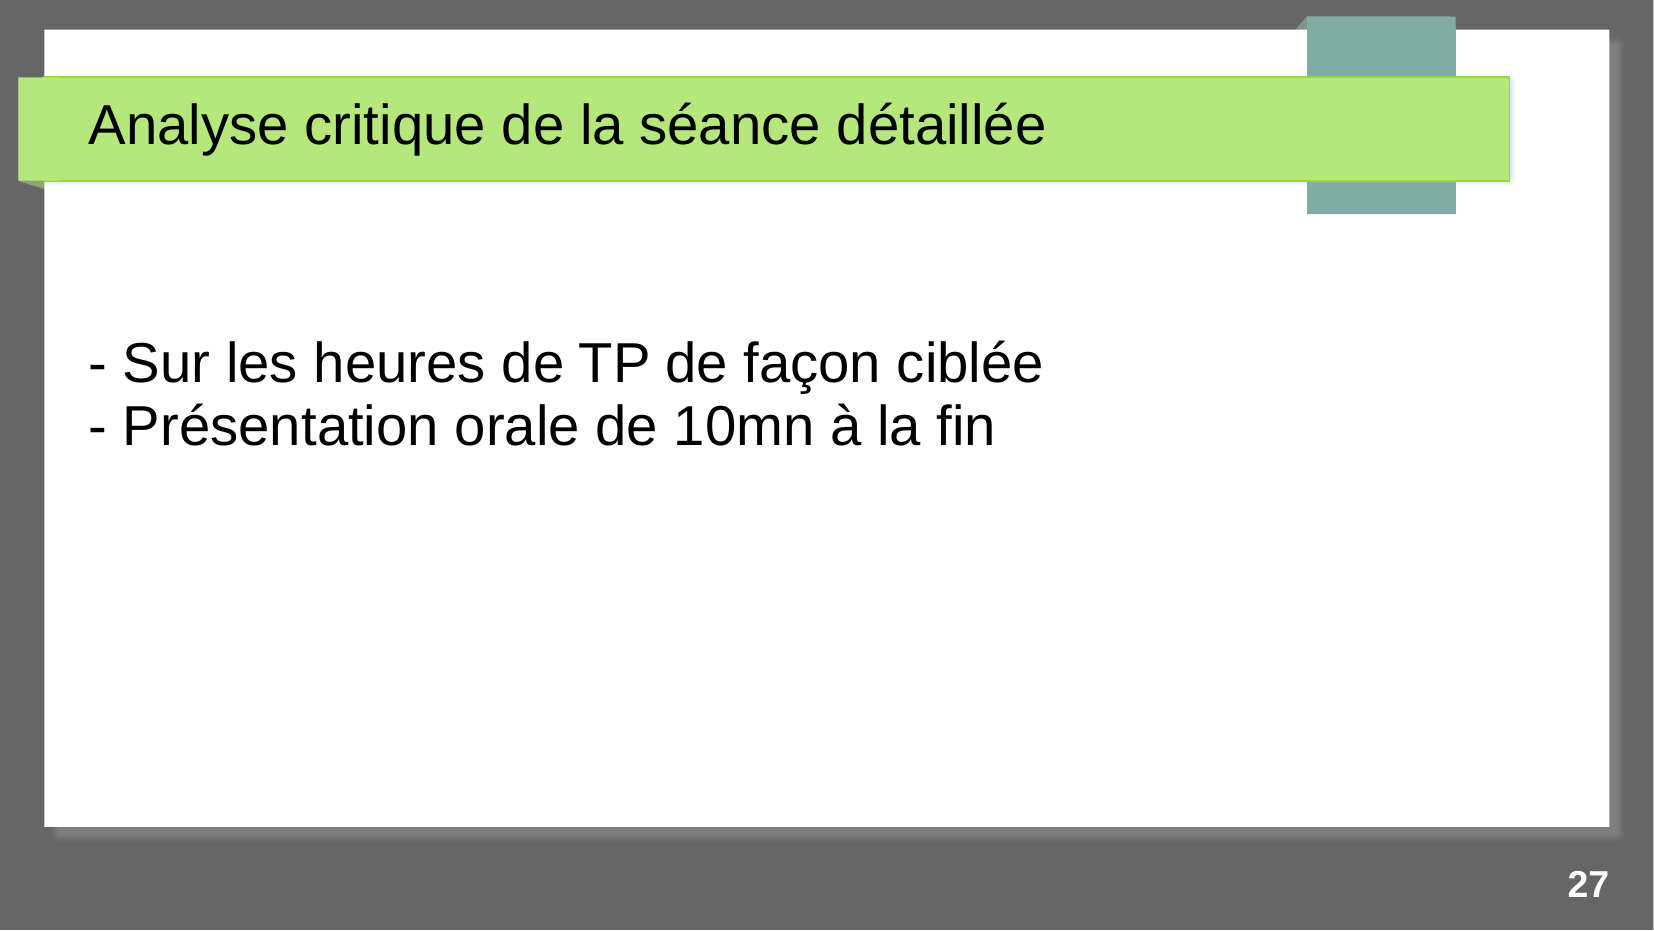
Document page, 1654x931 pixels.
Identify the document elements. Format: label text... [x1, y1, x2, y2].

title Analyse critique de la séance détaillée [88, 73, 1506, 178]
text_box <numéro> [974, 856, 1625, 916]
title - Sur les heures de TP de façon ciblée - Présentation orale de 10mn à la fin [88, 257, 1506, 532]
